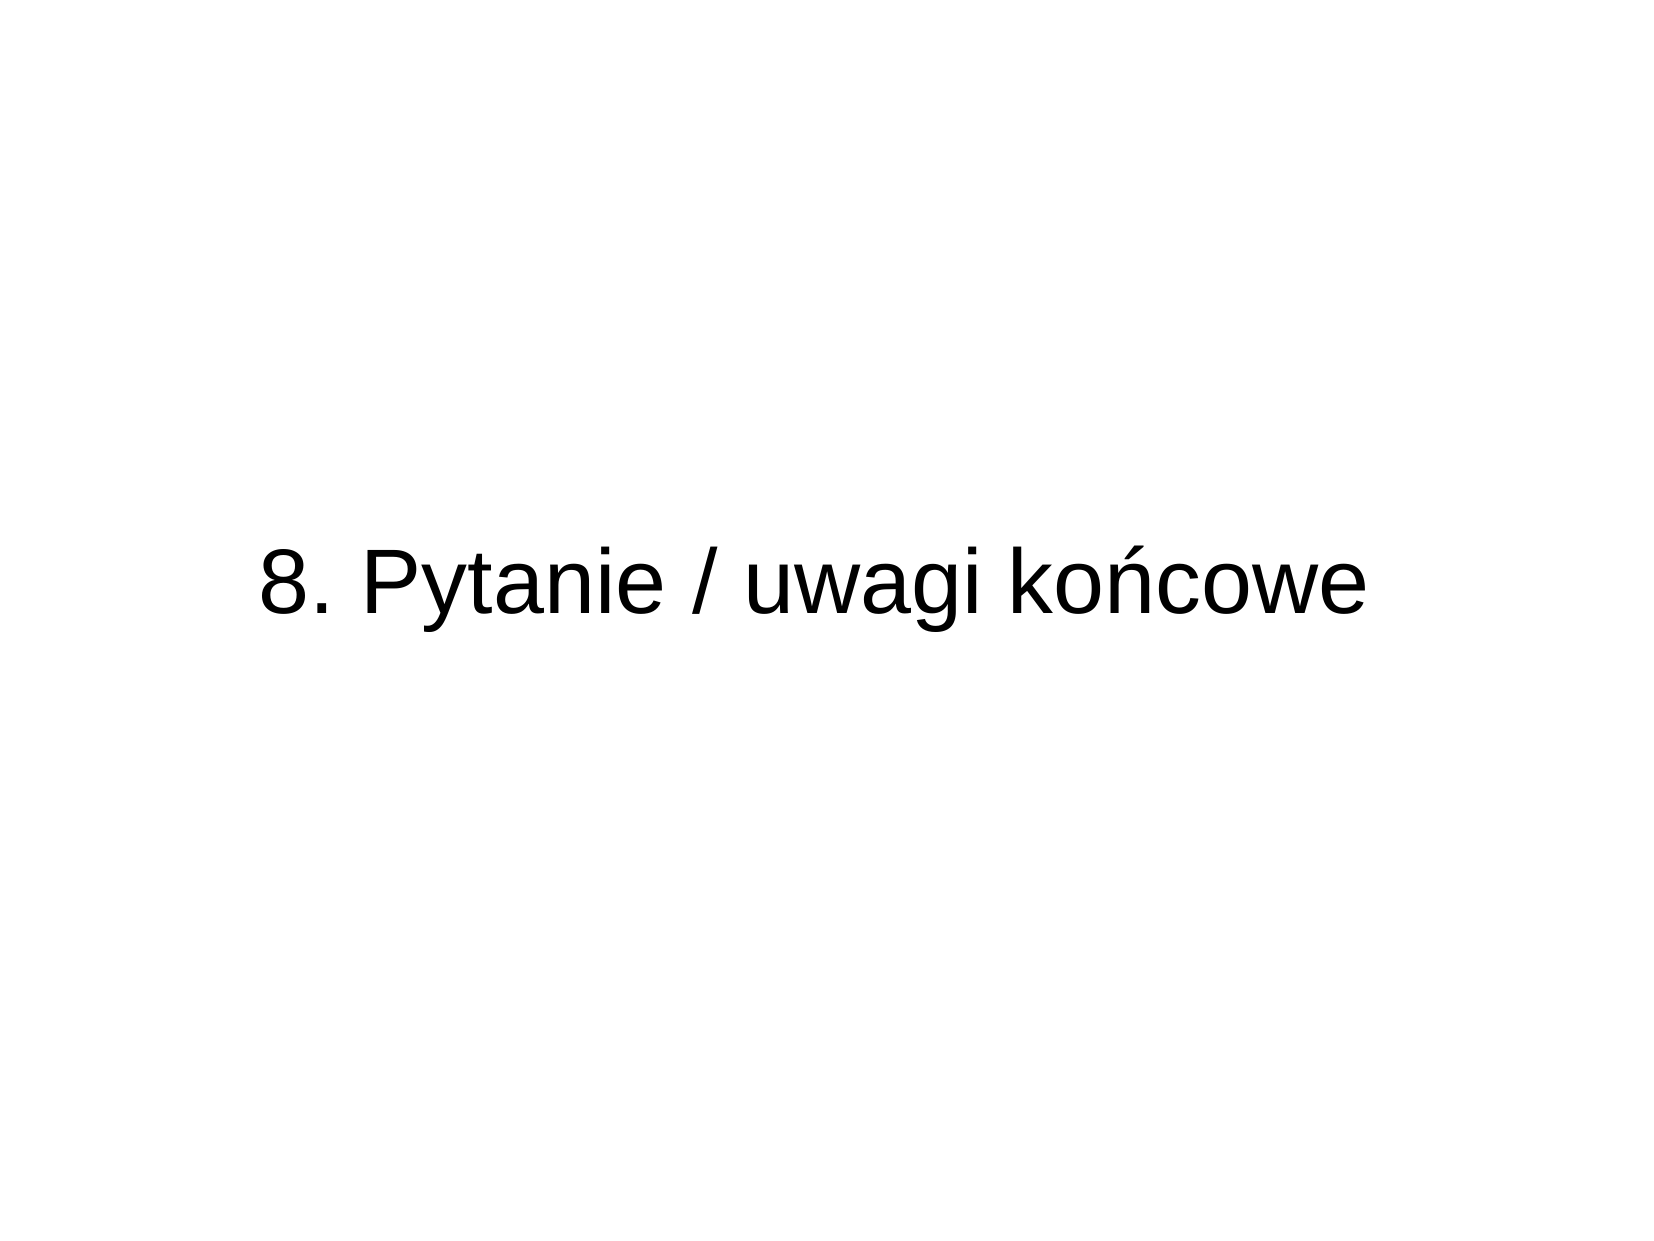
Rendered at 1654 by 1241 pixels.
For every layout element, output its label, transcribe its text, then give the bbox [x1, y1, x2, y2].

title 8. Pytanie / uwagi końcowe [70, 477, 1560, 686]
